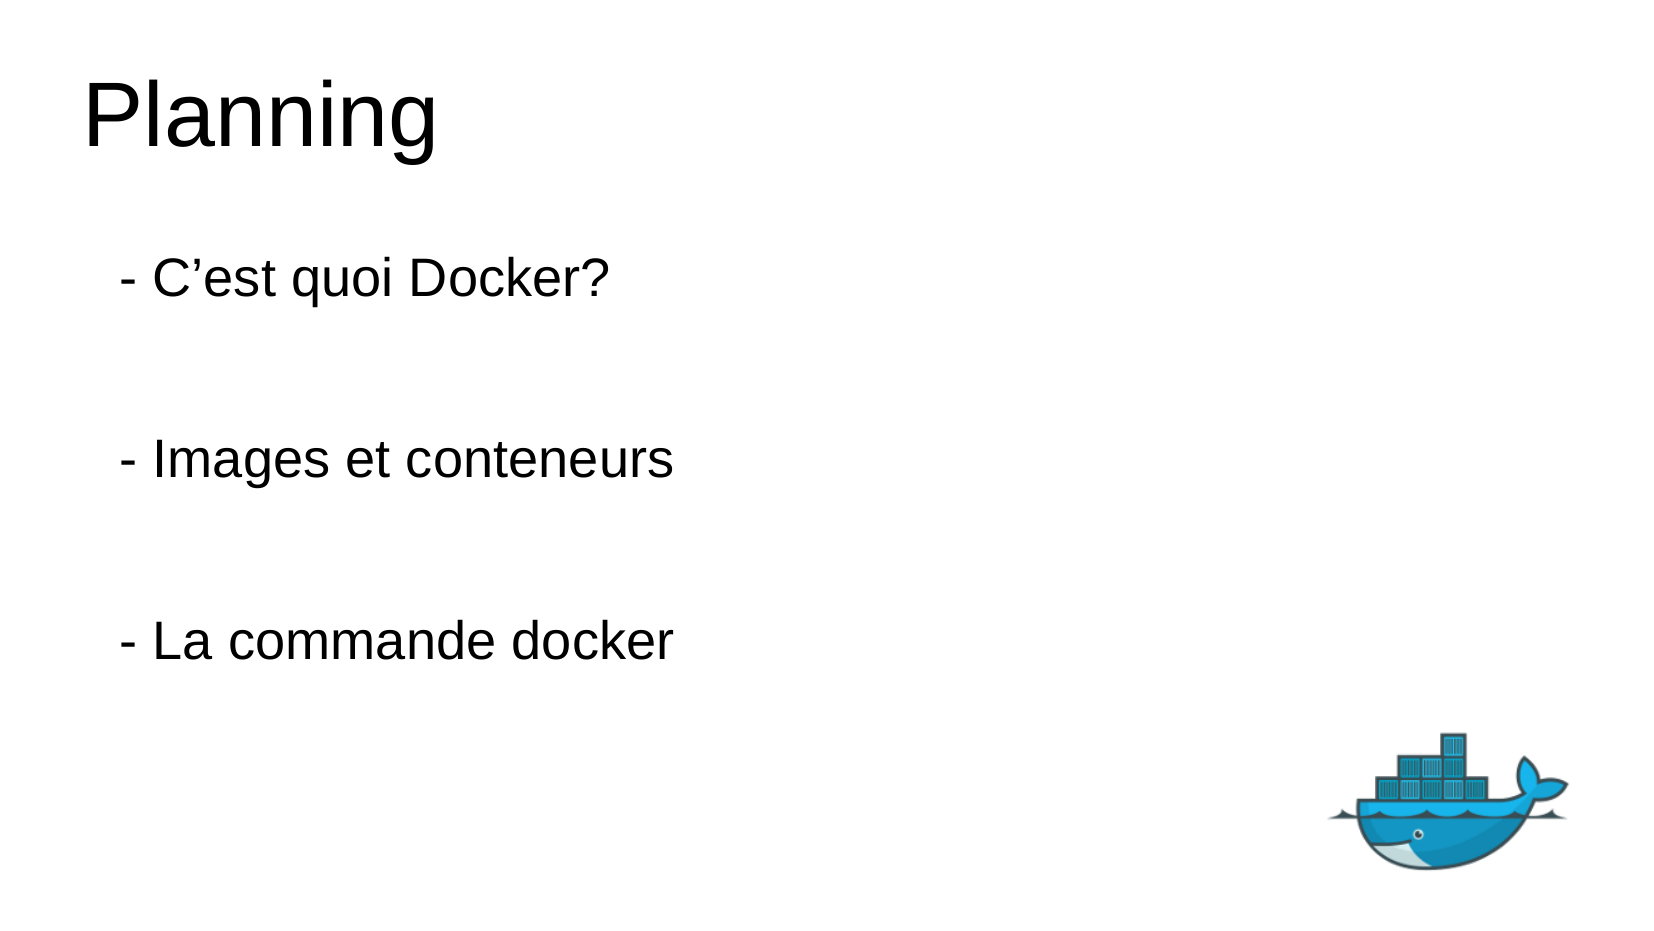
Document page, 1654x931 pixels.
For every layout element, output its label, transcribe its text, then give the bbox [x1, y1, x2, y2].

picture [1260, 673, 1636, 931]
text_box - C’est quoi Docker? - Images et conteneurs - La commande docker [105, 240, 1081, 679]
title Planning [82, 37, 1571, 193]
